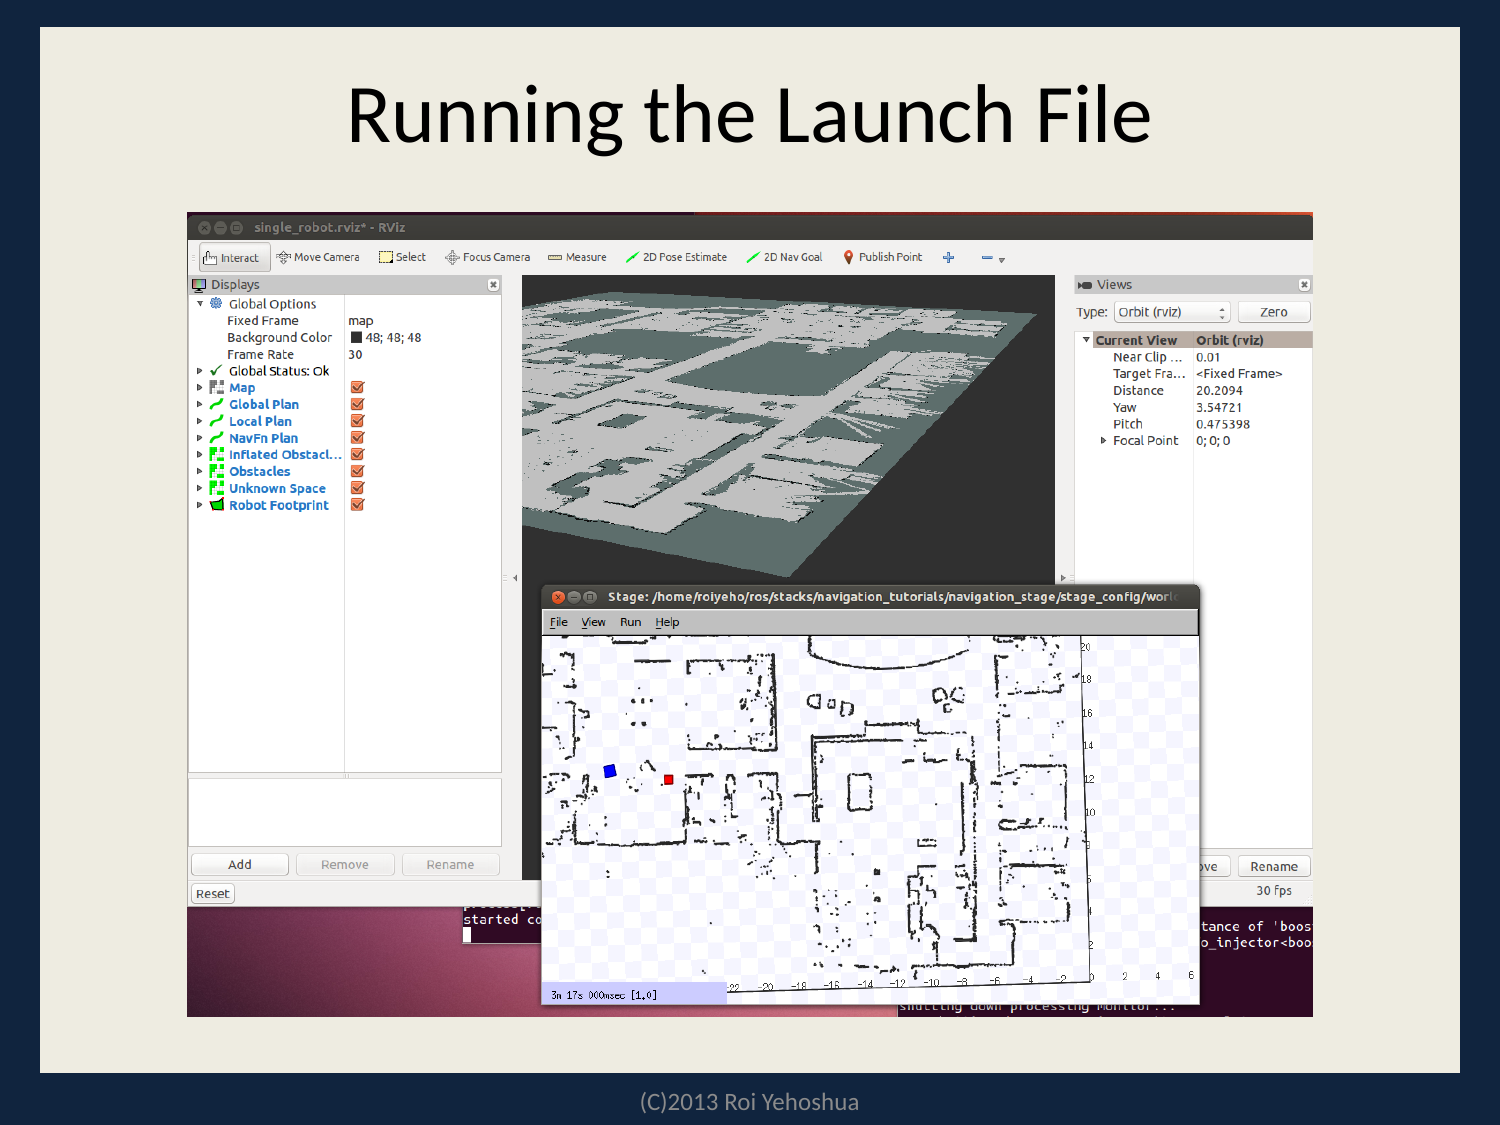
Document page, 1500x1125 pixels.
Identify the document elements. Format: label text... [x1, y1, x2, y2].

title Running the Launch File [37, 31, 1463, 188]
picture [187, 212, 1313, 1017]
list [37, 200, 1463, 1080]
footer (C)2013 Roi Yehoshua [512, 1074, 988, 1125]
